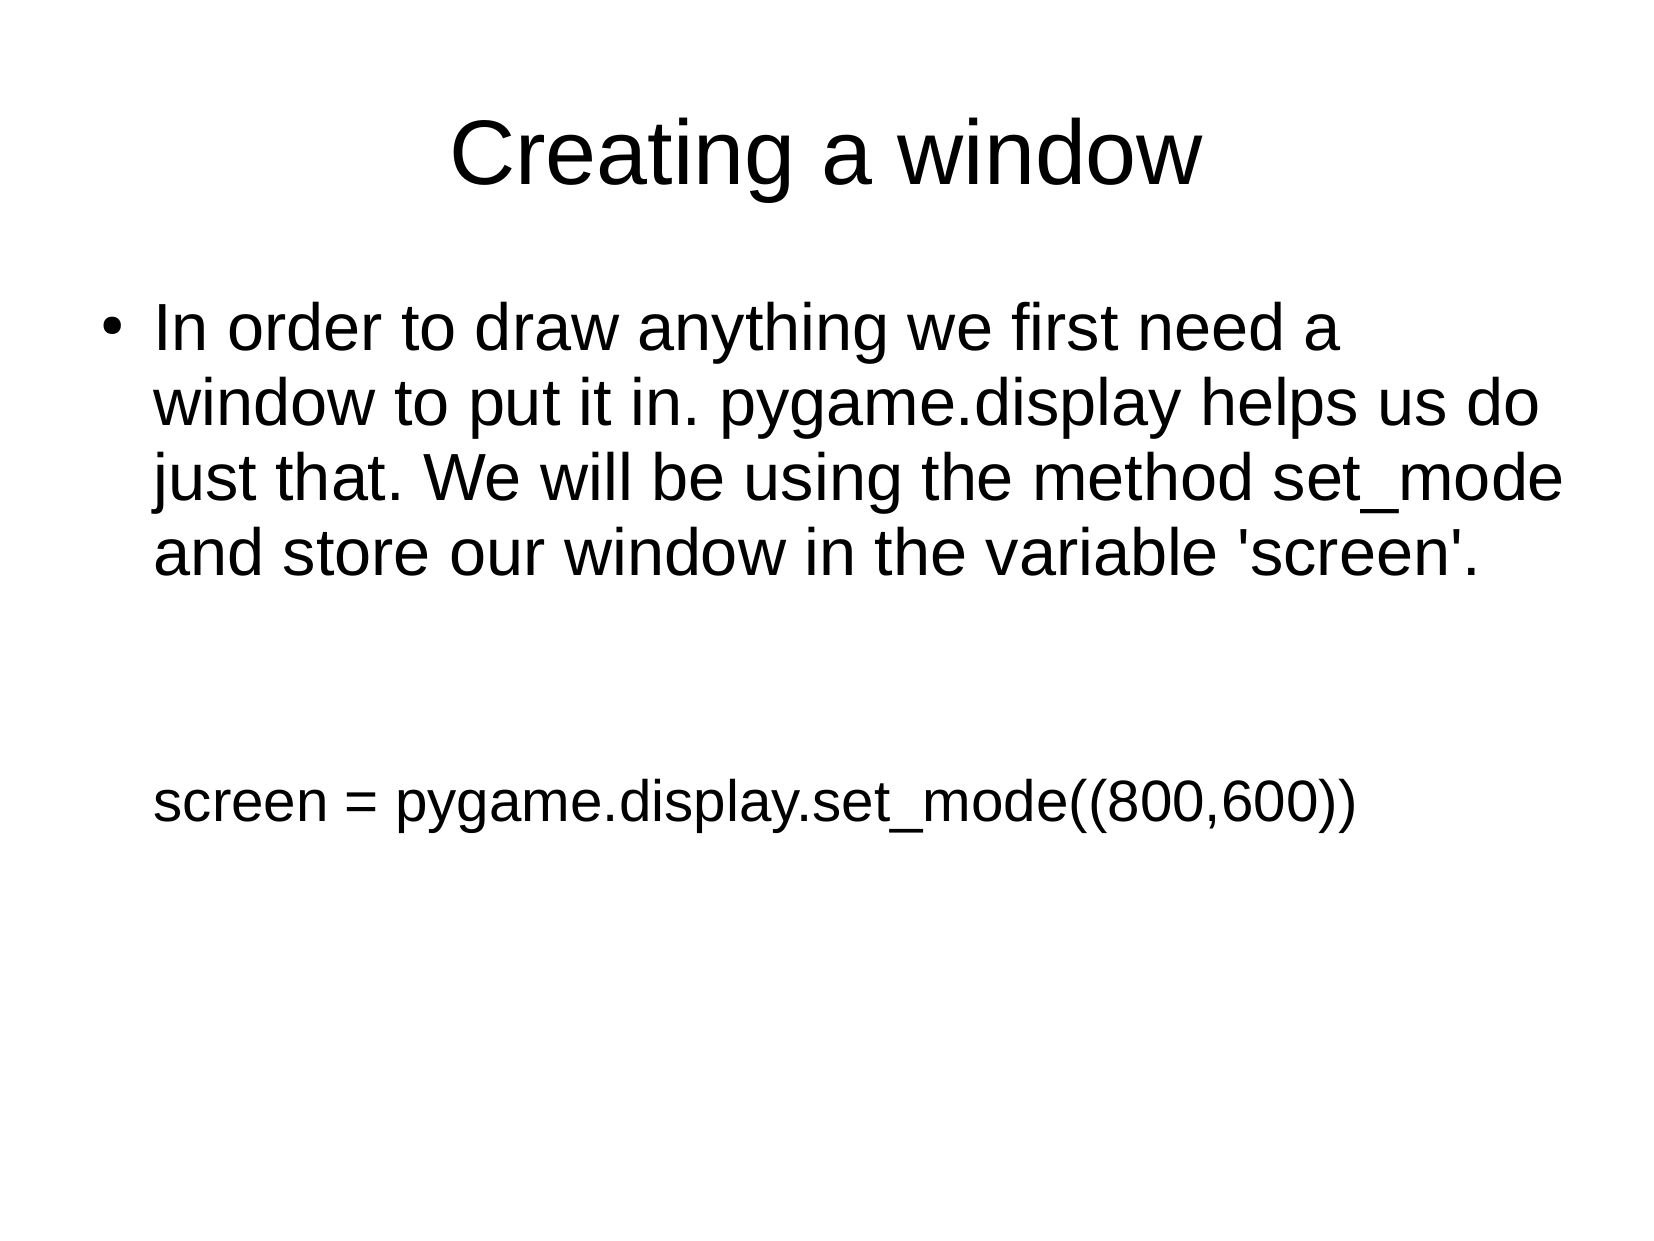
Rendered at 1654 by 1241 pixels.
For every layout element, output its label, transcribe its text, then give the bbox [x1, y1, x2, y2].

title Creating a window [82, 49, 1571, 257]
list In order to draw anything we first need a window to put it in. pygame.display helps us do just that. We will be using the method set_mode and store our window in the variable 'screen'. screen = pygame.display.set_mode((800,600)) [82, 290, 1571, 1010]
